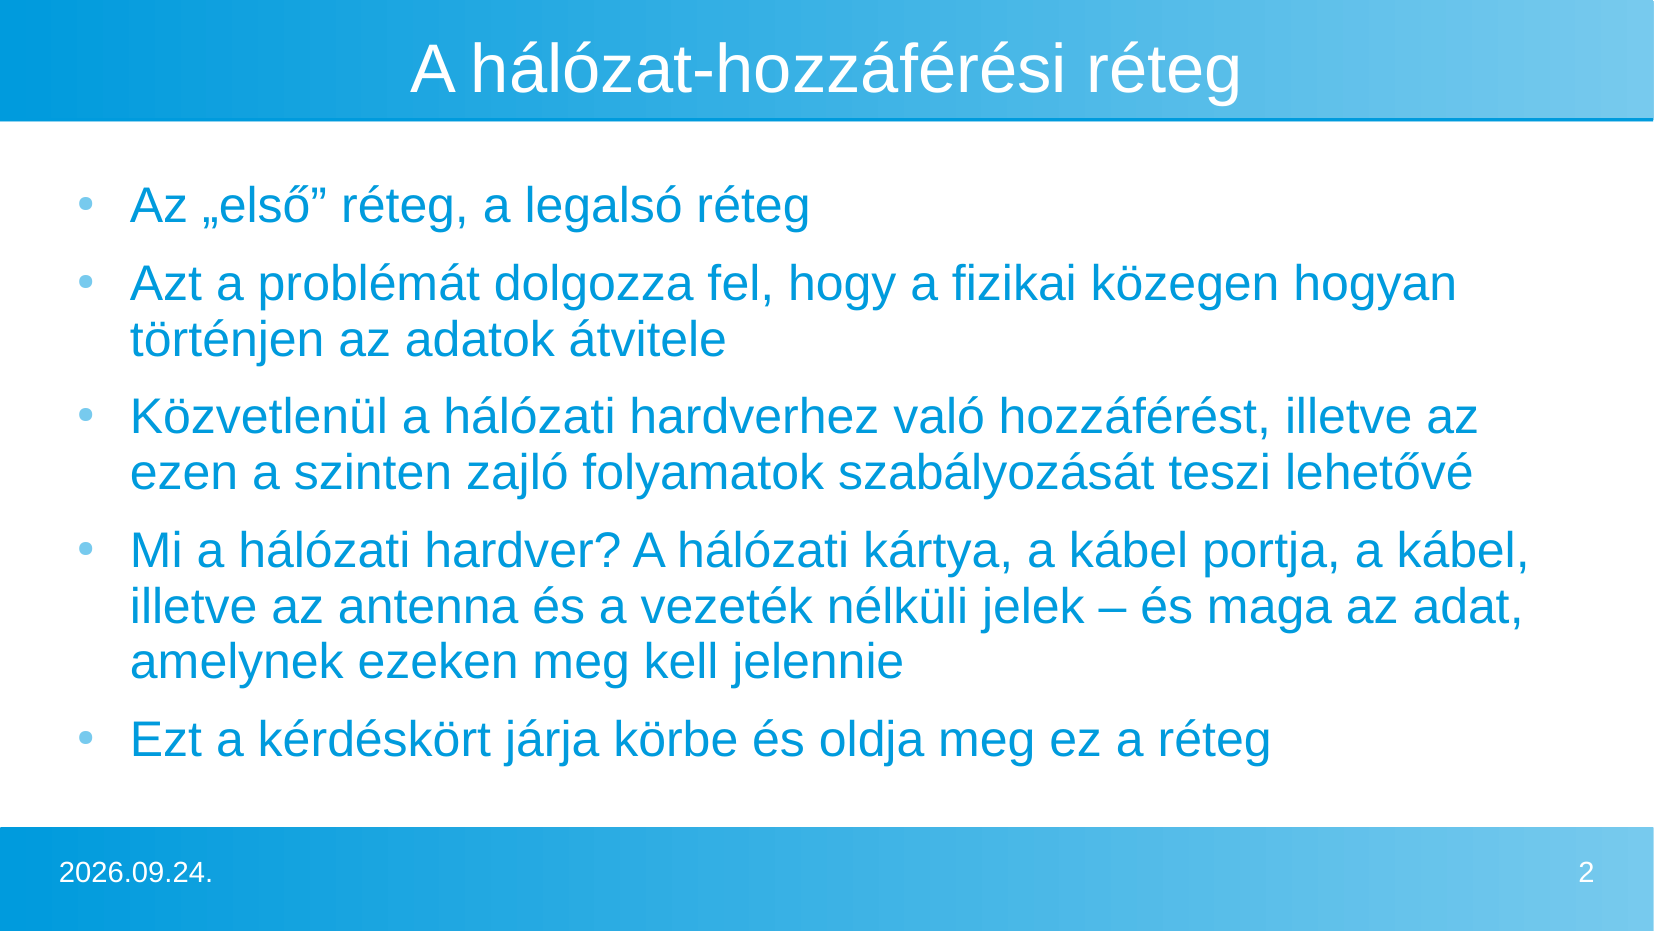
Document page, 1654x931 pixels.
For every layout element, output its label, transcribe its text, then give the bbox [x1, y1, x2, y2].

title A hálózat-hozzáférési réteg [59, 29, 1595, 108]
list Az „első” réteg, a legalsó réteg Azt a problémát dolgozza fel, hogy a fizikai közegen hogyan történjen az adatok átvitele Közvetlenül a hálózati hardverhez való hozzáférést, illetve az ezen a szinten zajló folyamatok szabályozását teszi lehetővé Mi a hálózati hardver? A hálózati kártya, a kábel portja, a kábel, illetve az antenna és a vezeték nélküli jelek – és maga az adat, amelynek ezeken meg kell jelennie Ezt a kérdéskört járja körbe és oldja meg ez a réteg [59, 177, 1595, 768]
